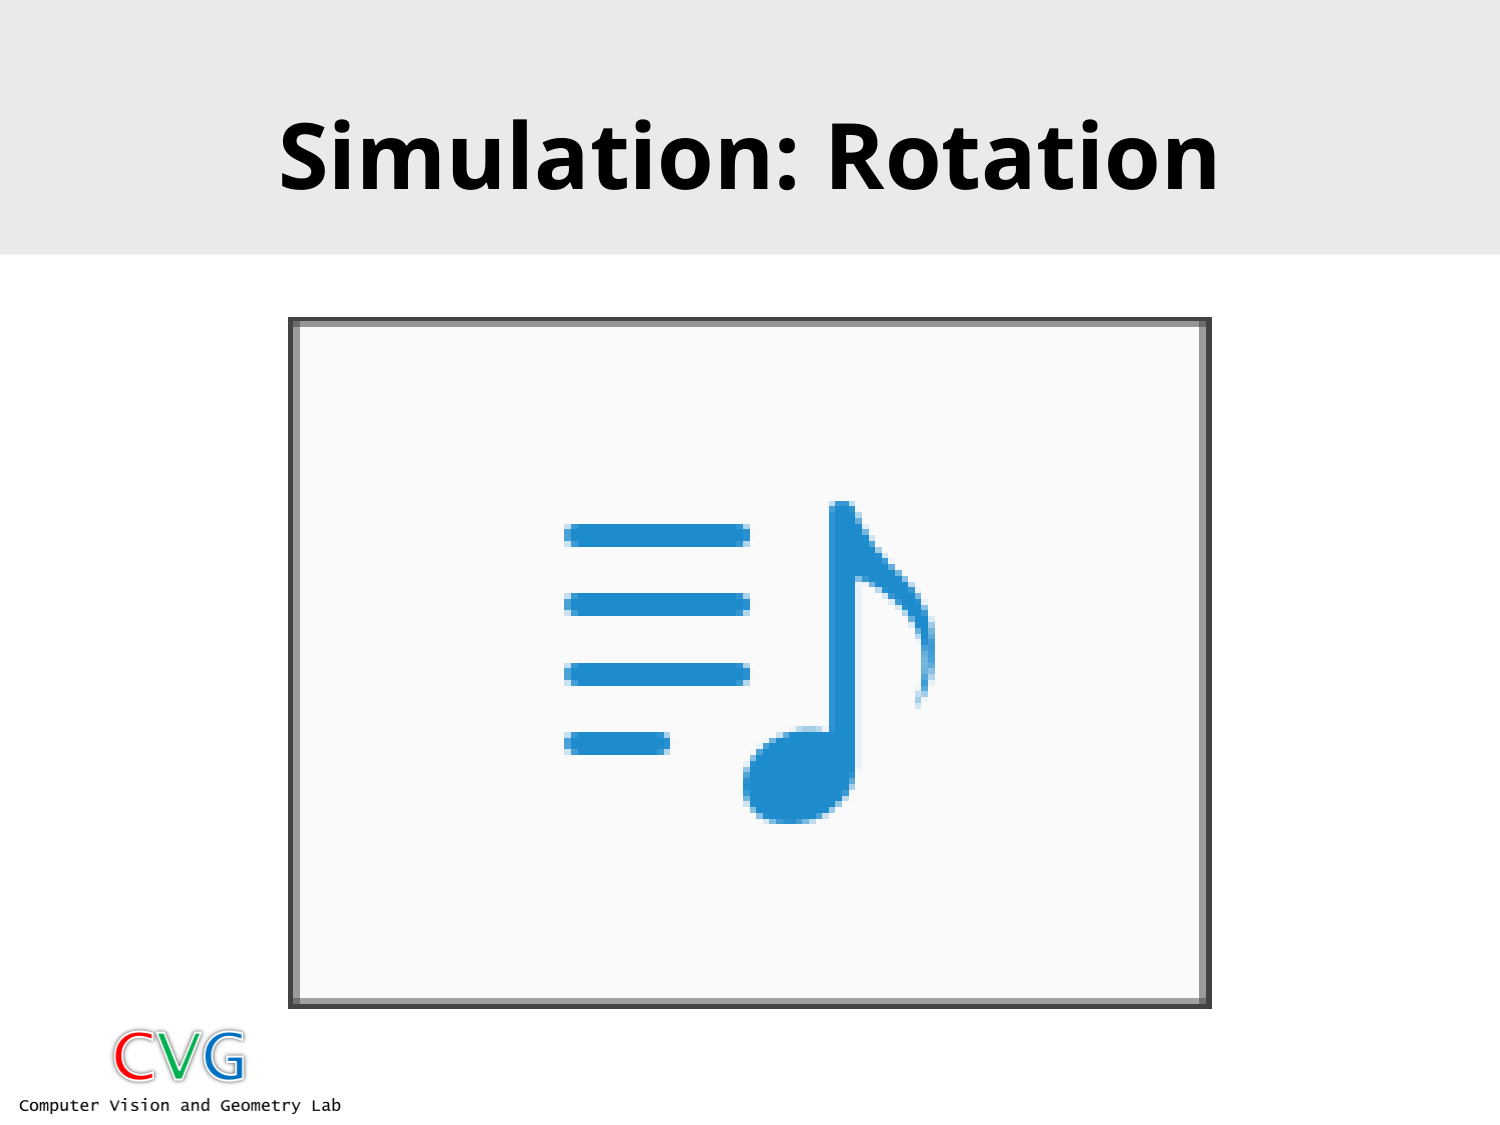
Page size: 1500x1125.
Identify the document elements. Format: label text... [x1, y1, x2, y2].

picture [1, 996, 359, 1124]
title Simulation: Rotation [114, 35, 1386, 271]
text_box [286, 315, 1213, 1011]
